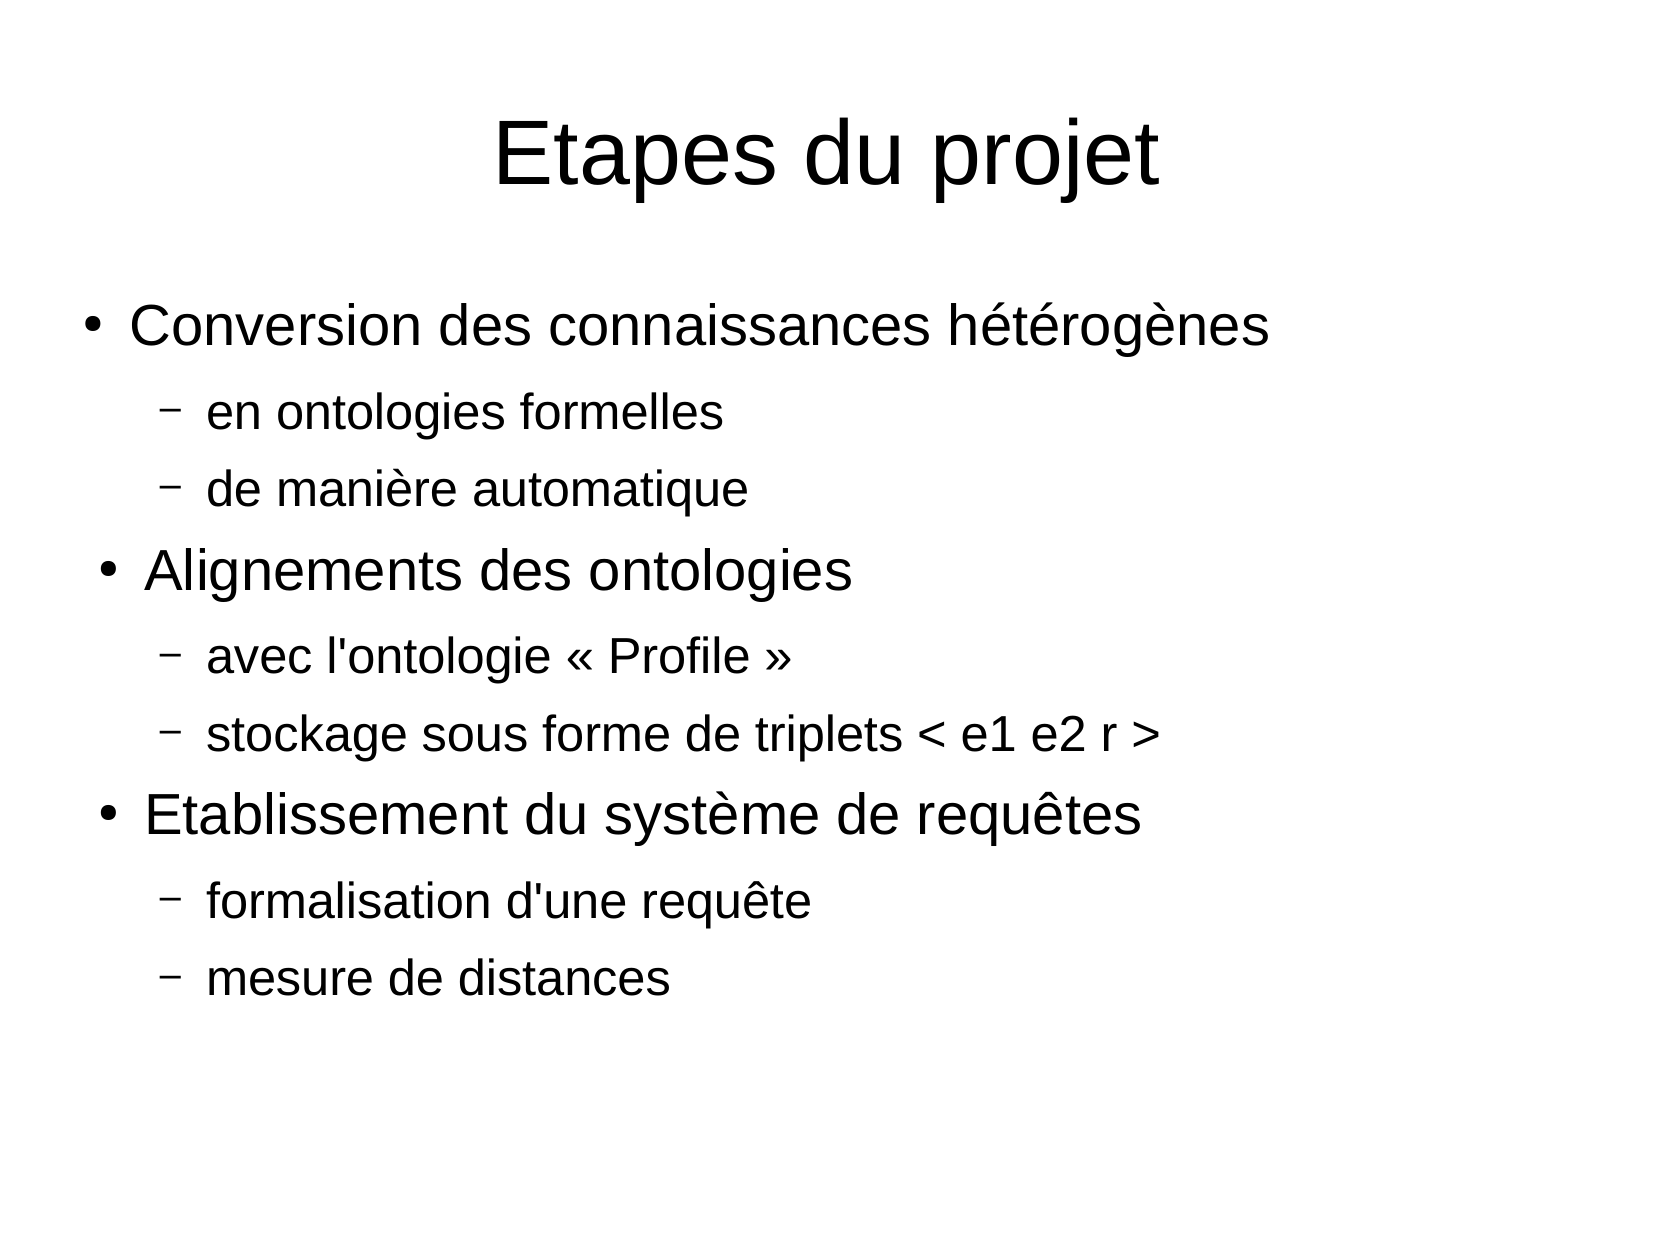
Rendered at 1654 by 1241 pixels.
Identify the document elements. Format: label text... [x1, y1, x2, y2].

title Etapes du projet [82, 49, 1571, 257]
list Conversion des connaissances hétérogènes en ontologies formelles de manière automatique Alignements des ontologies avec l'ontologie « Profile » stockage sous forme de triplets < e1 e2 r > Etablissement du système de requêtes formalisation d'une requête mesure de distances [82, 290, 1571, 1010]
